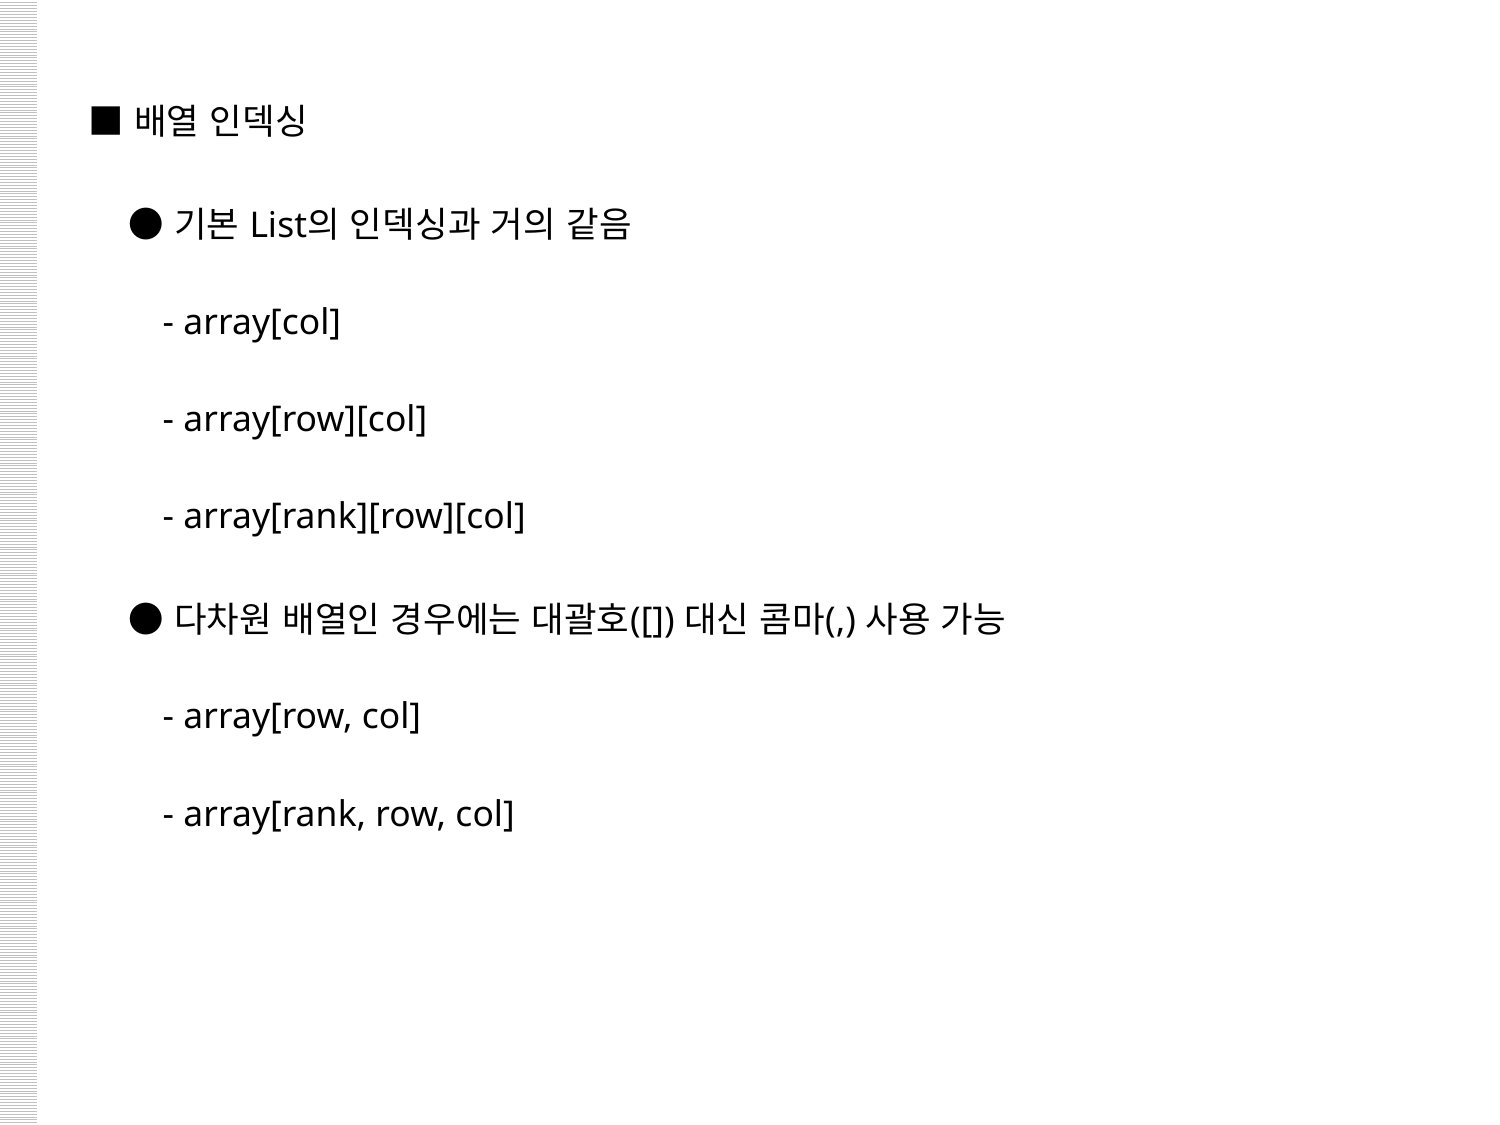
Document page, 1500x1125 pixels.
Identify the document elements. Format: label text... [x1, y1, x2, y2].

text_box ■ 배열 인덱싱 ● 기본 List의 인덱싱과 거의 같음 - array[col] - array[row][col] - array[rank][row][col] ● 다차원 배열인 경우에는 대괄호([]) 대신 콤마(,) 사용 가능 - array[row, col] - array[rank, row, col] [73, 33, 1453, 990]
